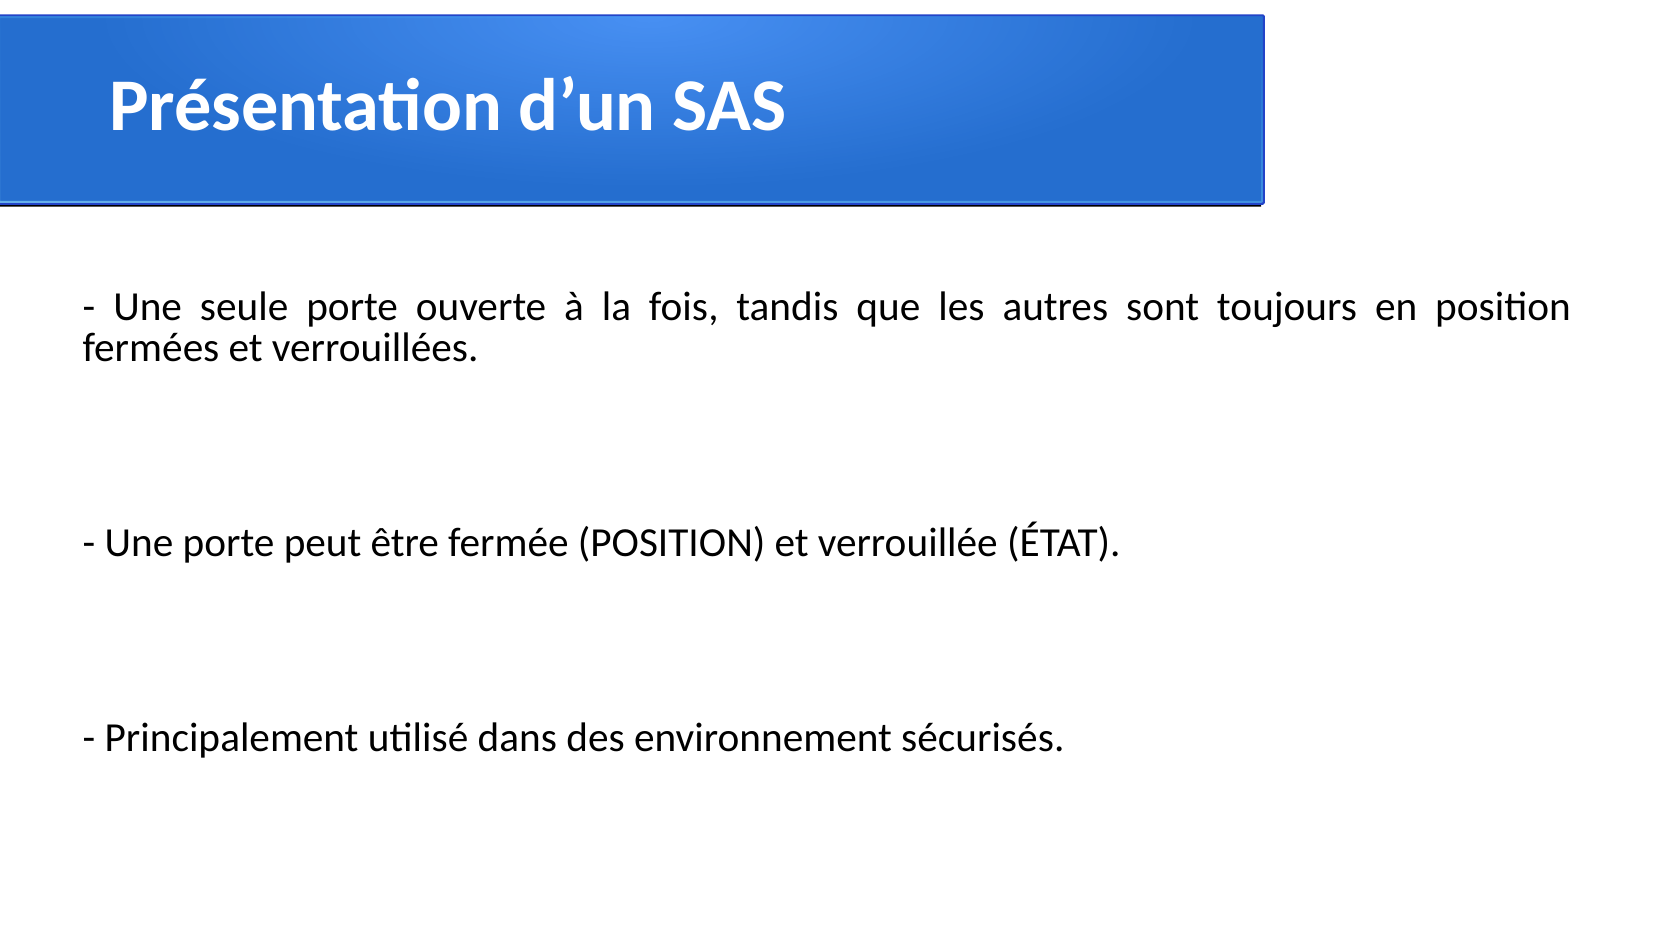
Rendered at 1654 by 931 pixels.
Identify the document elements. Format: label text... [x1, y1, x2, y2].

list - Une seule porte ouverte à la fois, tandis que les autres sont toujours en position fermées et verrouillées. - Une porte peut être fermée (POSITION) et verrouillée (ÉTAT). - Principalement utilisé dans des environnement sécurisés. [82, 224, 1571, 764]
title Présentation d’un SAS [82, 35, 1235, 189]
